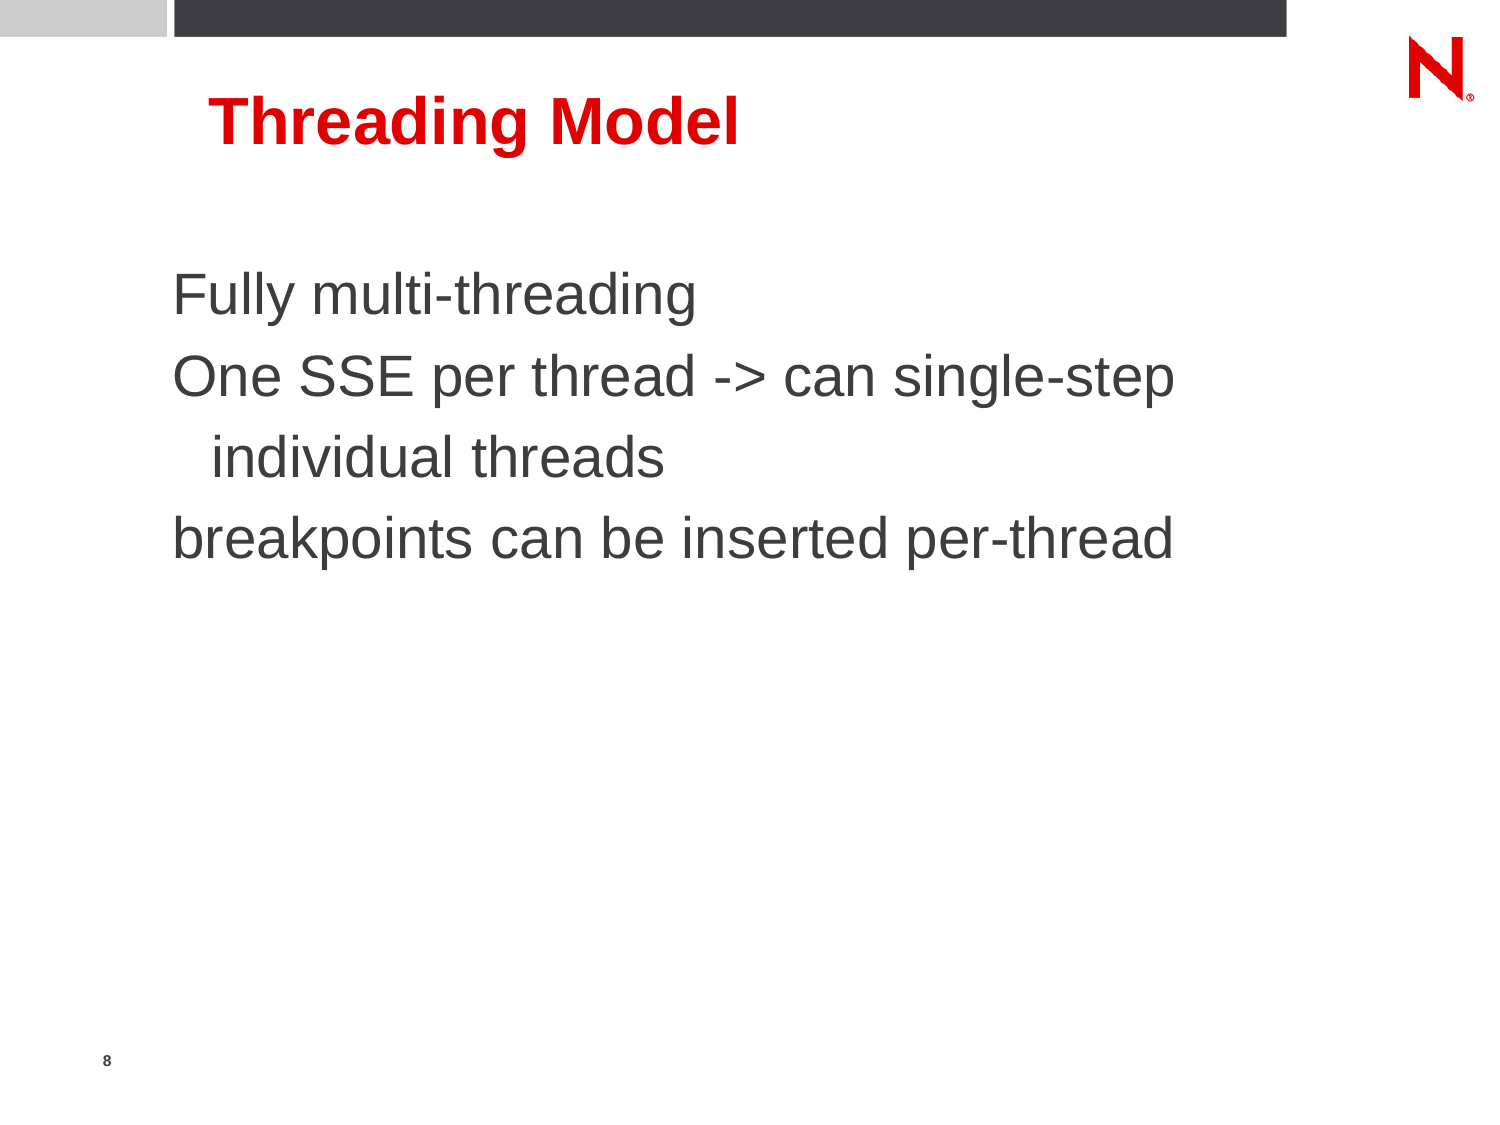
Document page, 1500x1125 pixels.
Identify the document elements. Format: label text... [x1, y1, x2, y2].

list Fully multi-threading One SSE per thread -> can single-step individual threads breakpoints can be inserted per-thread [172, 246, 1413, 977]
title Threading Model [173, 41, 1395, 205]
picture [1404, 32, 1477, 105]
